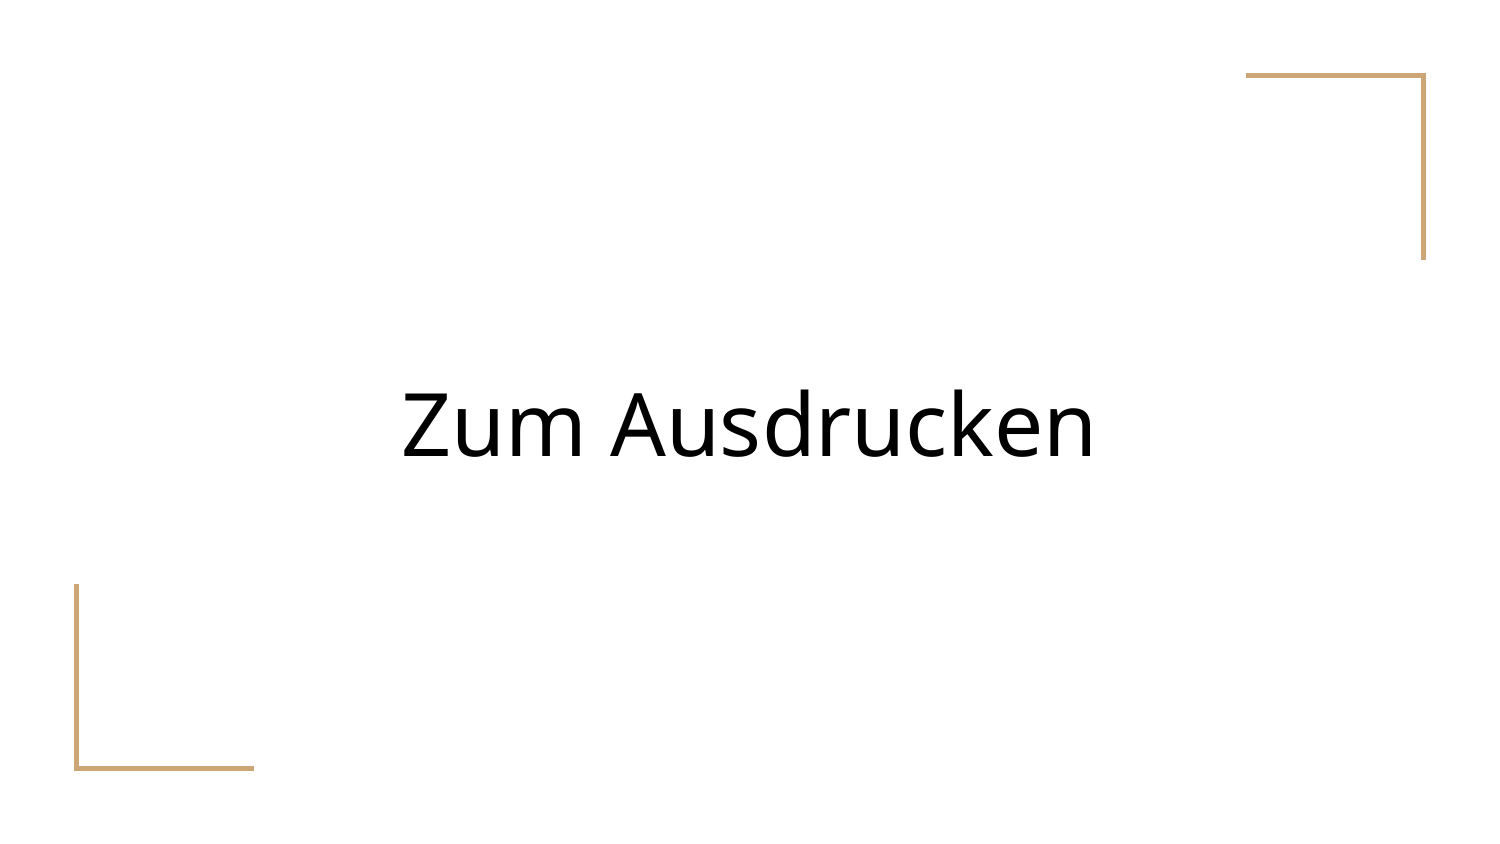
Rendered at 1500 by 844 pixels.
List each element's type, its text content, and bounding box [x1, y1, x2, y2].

title Zum Ausdrucken [126, 296, 1374, 548]
